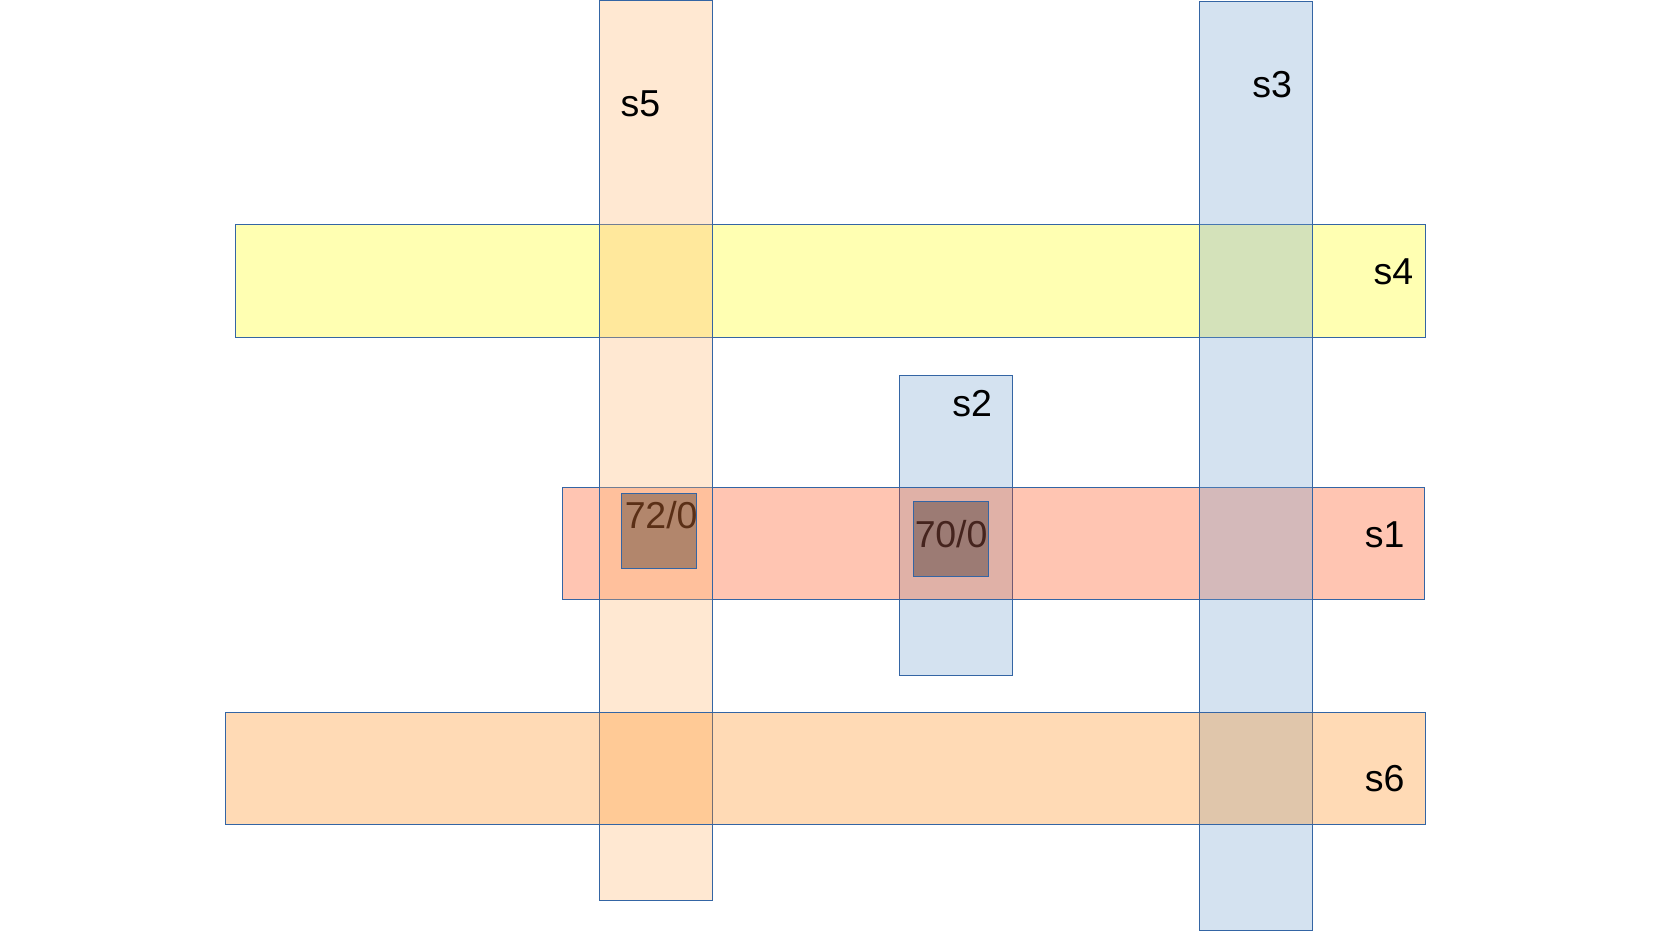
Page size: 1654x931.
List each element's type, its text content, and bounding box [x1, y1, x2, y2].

text_box [225, 0, 1426, 931]
text_box s6 [1350, 750, 1420, 807]
text_box s4 [1358, 243, 1429, 301]
text_box s2 [937, 375, 1007, 432]
text_box s3 [1237, 55, 1307, 113]
text_box s1 [1350, 505, 1420, 563]
text_box s5 [605, 75, 676, 132]
